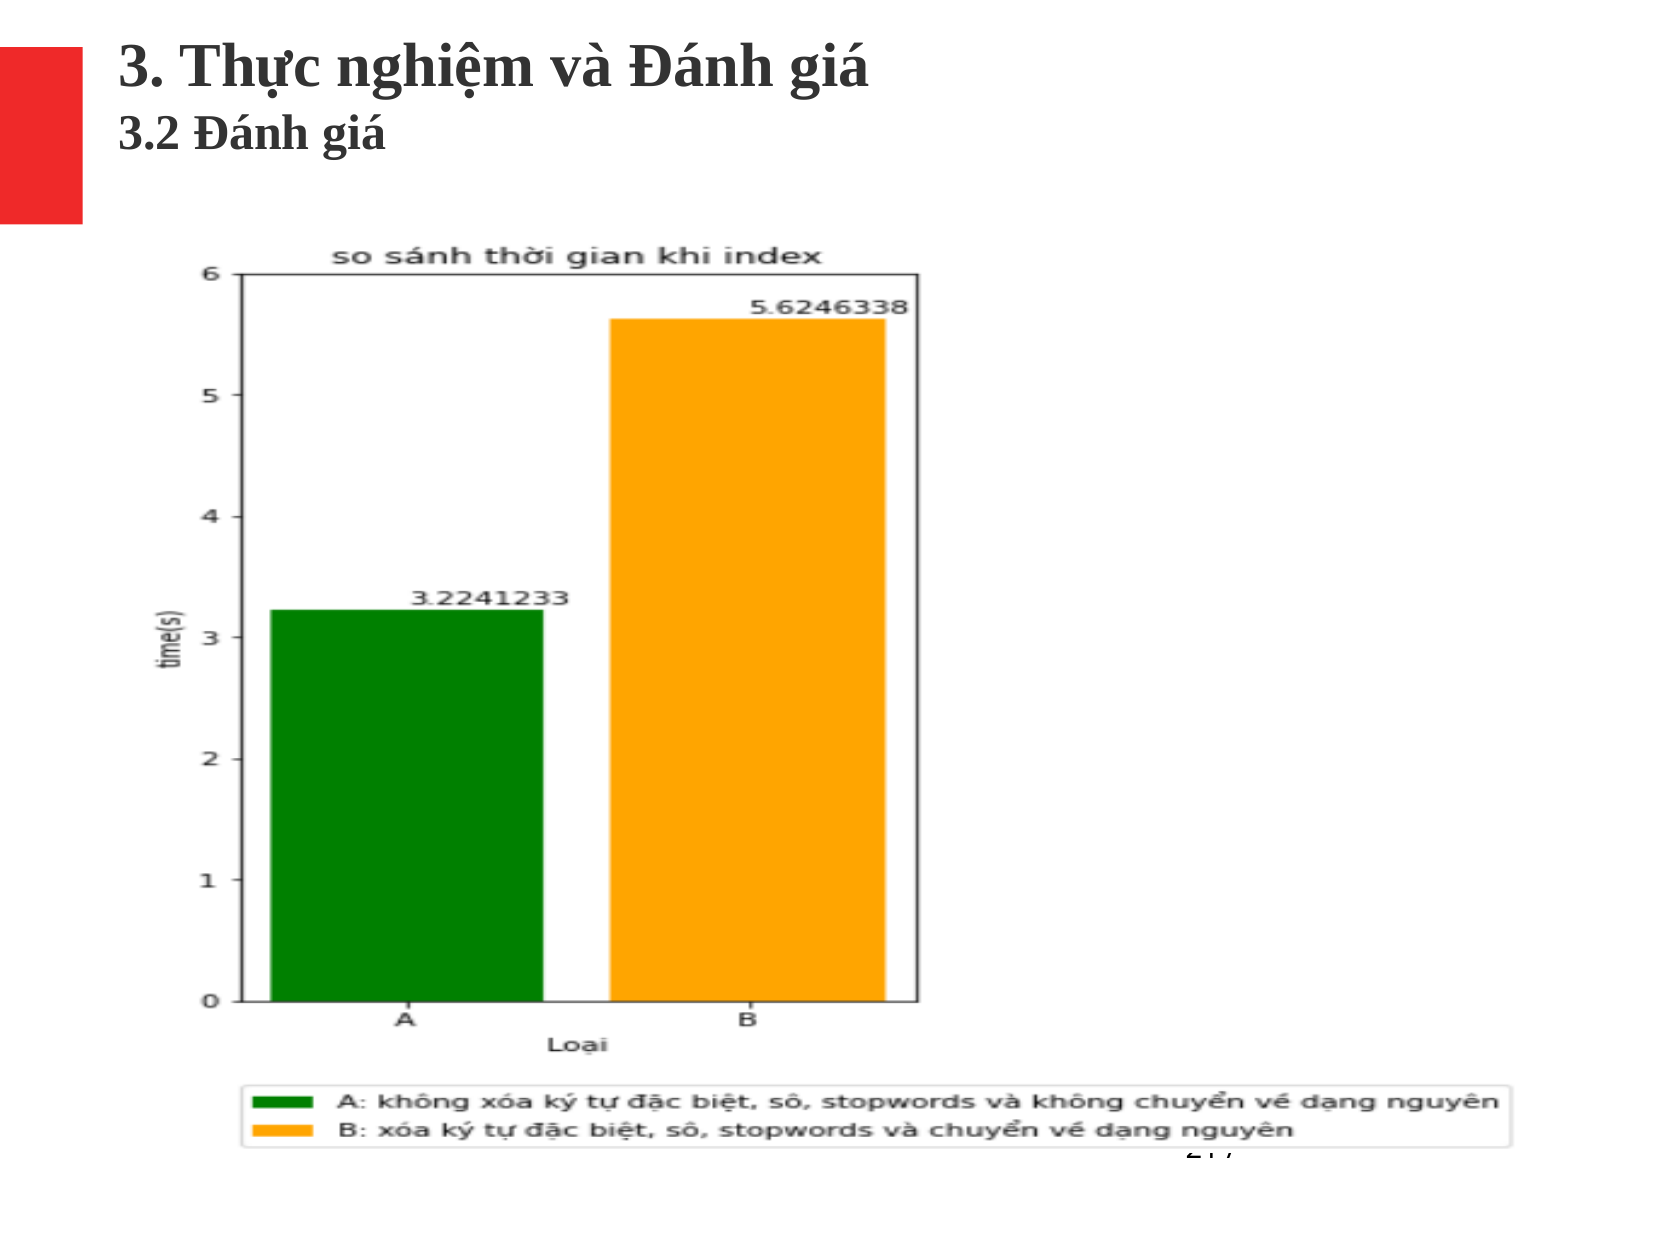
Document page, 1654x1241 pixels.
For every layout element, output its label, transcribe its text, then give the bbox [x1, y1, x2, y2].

text_box 3. Thực nghiệm và Đánh giá [118, 23, 1571, 100]
text_box / [1185, 1129, 1571, 1216]
picture [118, 242, 1529, 1153]
text_box 3.2 Đánh giá [118, 99, 1296, 176]
